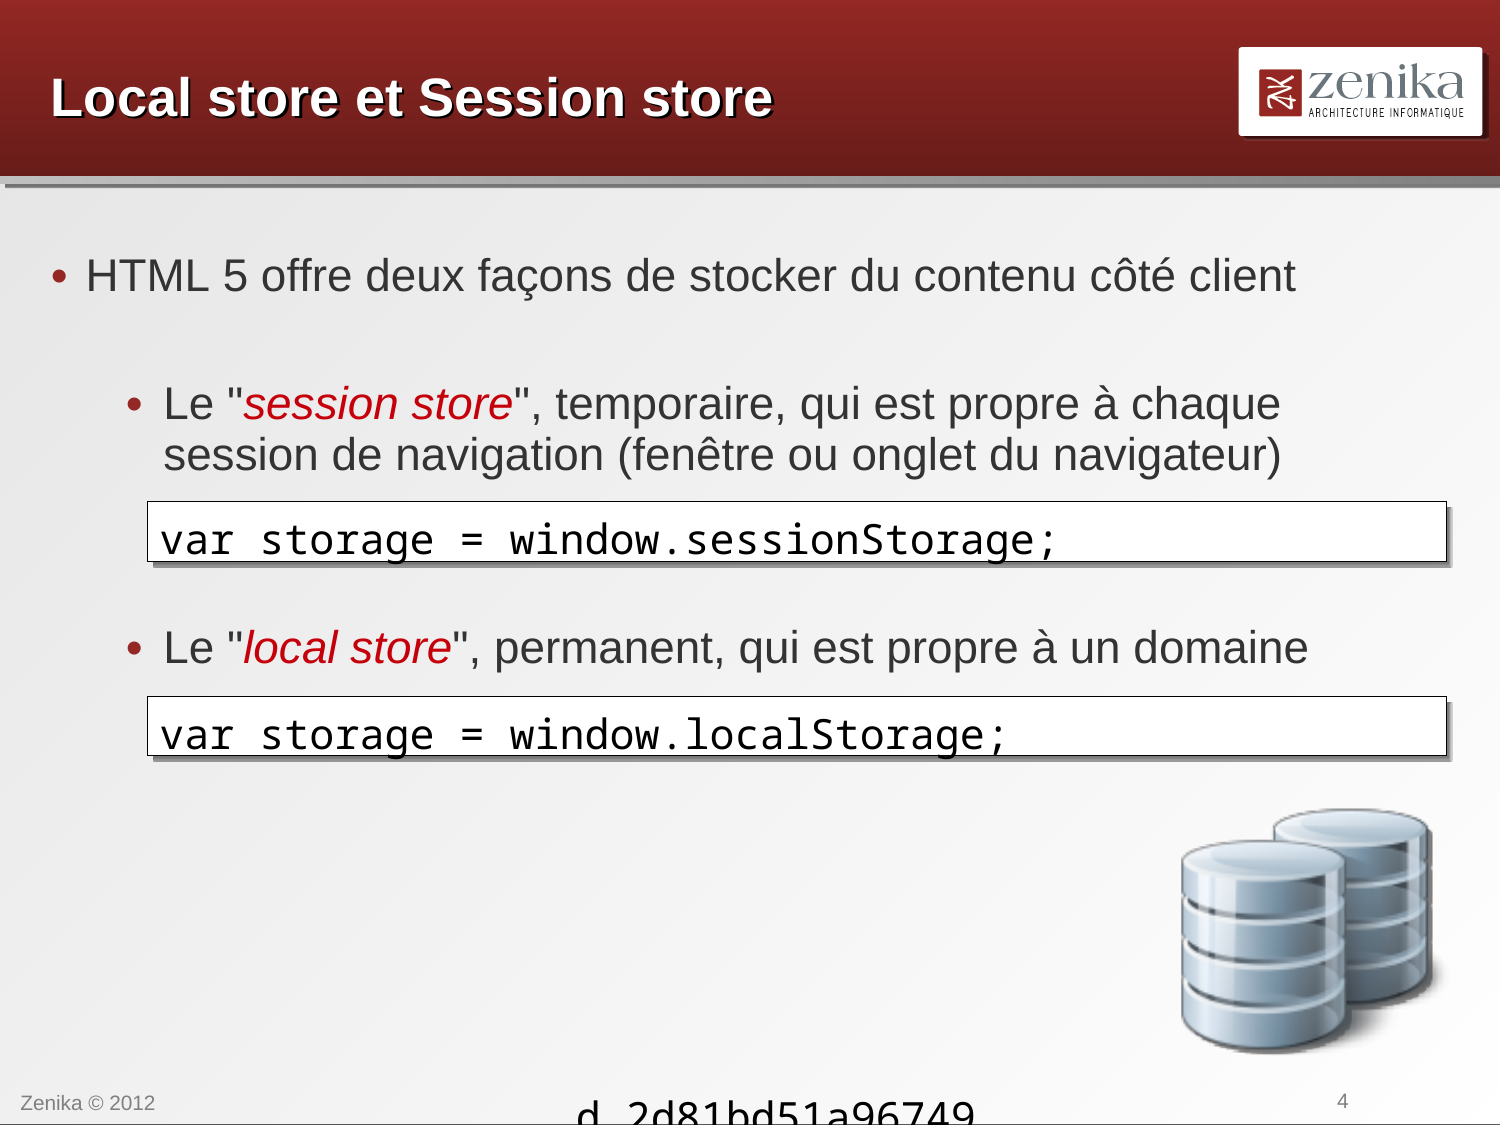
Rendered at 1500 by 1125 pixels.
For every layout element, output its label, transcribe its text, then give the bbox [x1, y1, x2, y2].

text_box var storage = window.localStorage; [147, 696, 1447, 756]
picture [1257, 58, 1464, 125]
list HTML 5 offre deux façons de stocker du contenu côté client Le "session store", temporaire, qui est propre à chaque session de navigation (fenêtre ou onglet du navigateur) Le "local store", permanent, qui est propre à un domaine [50, 249, 1435, 1079]
title Local store et Session store [50, 15, 1206, 180]
picture [1180, 797, 1447, 1064]
text_box var storage = window.sessionStorage; [147, 501, 1447, 562]
